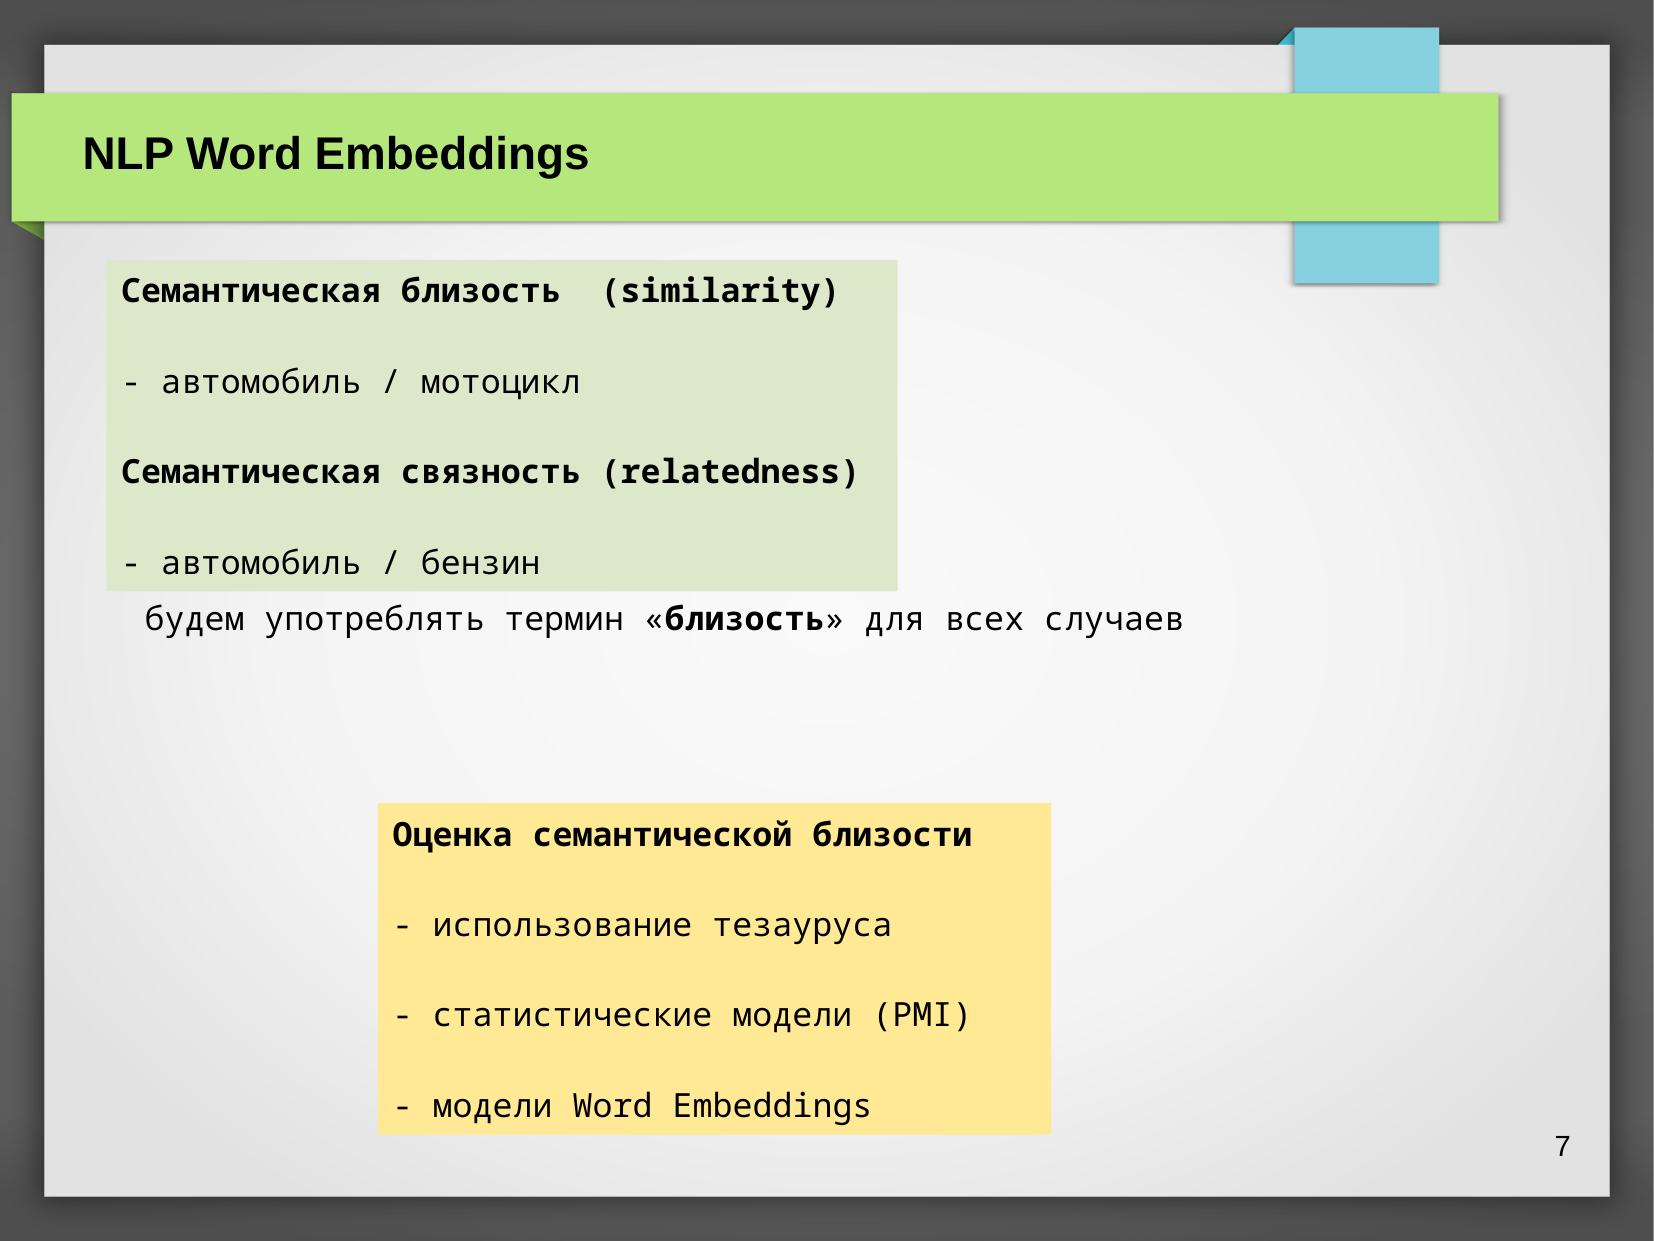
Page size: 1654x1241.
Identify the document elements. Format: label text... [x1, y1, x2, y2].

text_box Семантическая близость (similarity) - автомобиль / мотоцикл Семантическая связность (relatedness) - автомобиль / бензин [106, 259, 898, 548]
picture [0, 0, 1654, 1241]
title NLP Word Embeddings [82, 121, 1489, 187]
text_box будем употреблять термин «близость» для всех случаев [129, 587, 1465, 756]
text_box Оценка семантической близости - использование тезауруса - статистические модели (PMI) - модели Word Embeddings [377, 803, 1052, 1088]
